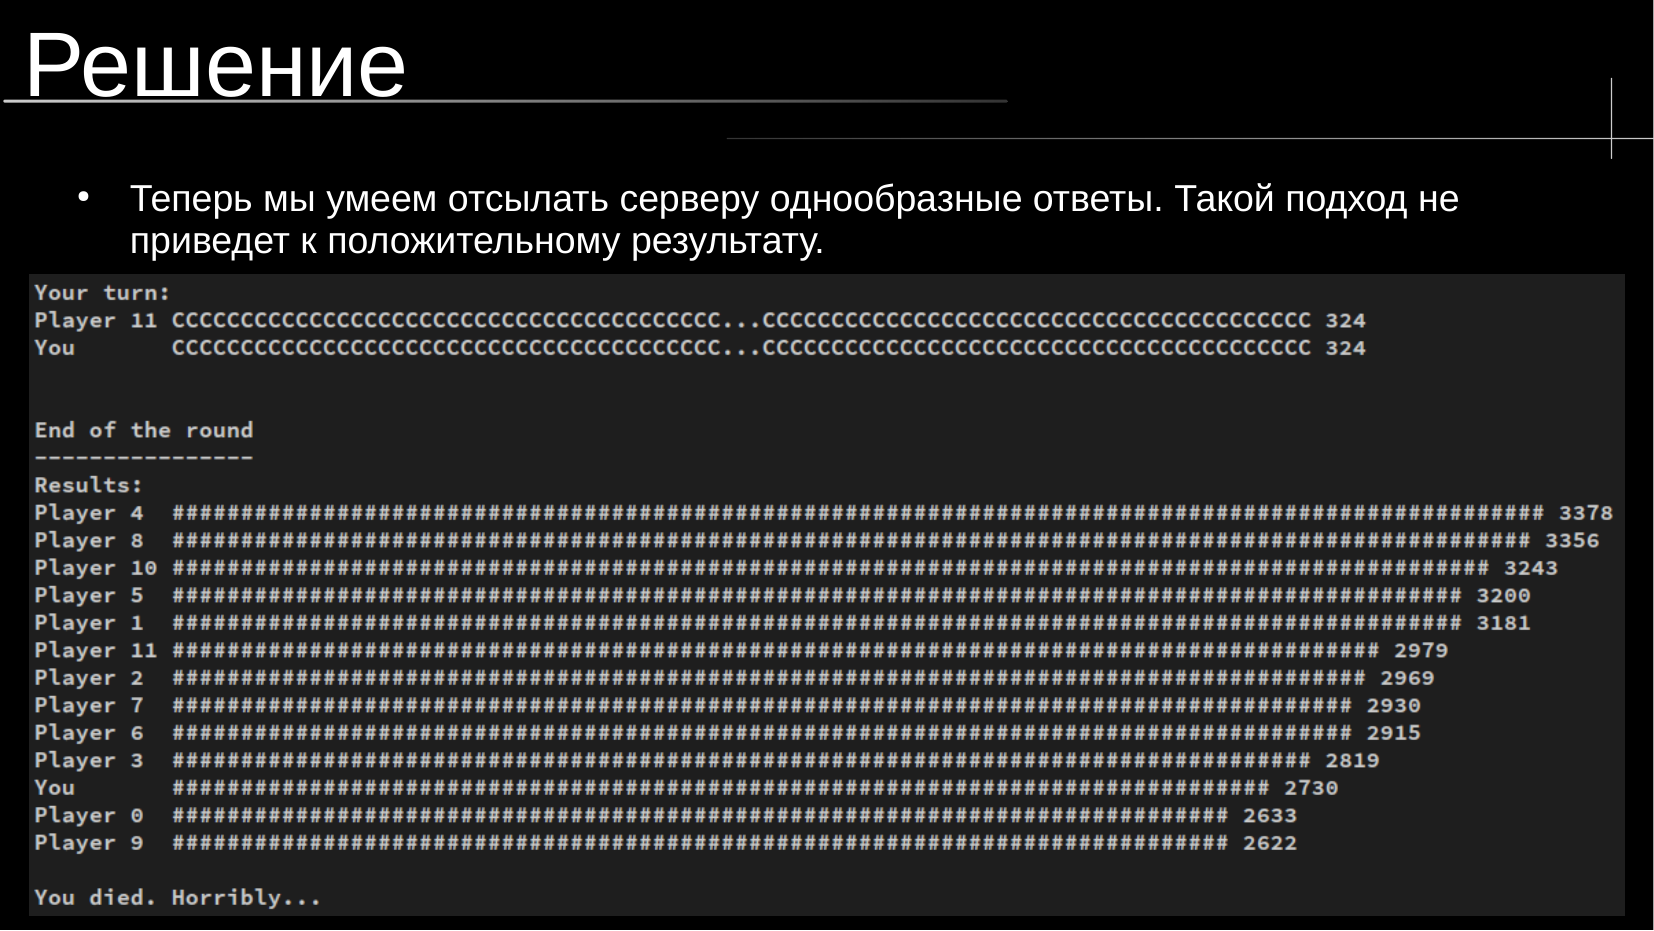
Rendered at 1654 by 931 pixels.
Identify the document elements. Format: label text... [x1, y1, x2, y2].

title Решение [23, 11, 1589, 119]
list Теперь мы умеем отсылать серверу однообразные ответы. Такой подход не приведет к положительному результату. [59, 177, 1477, 274]
picture [29, 274, 1625, 916]
